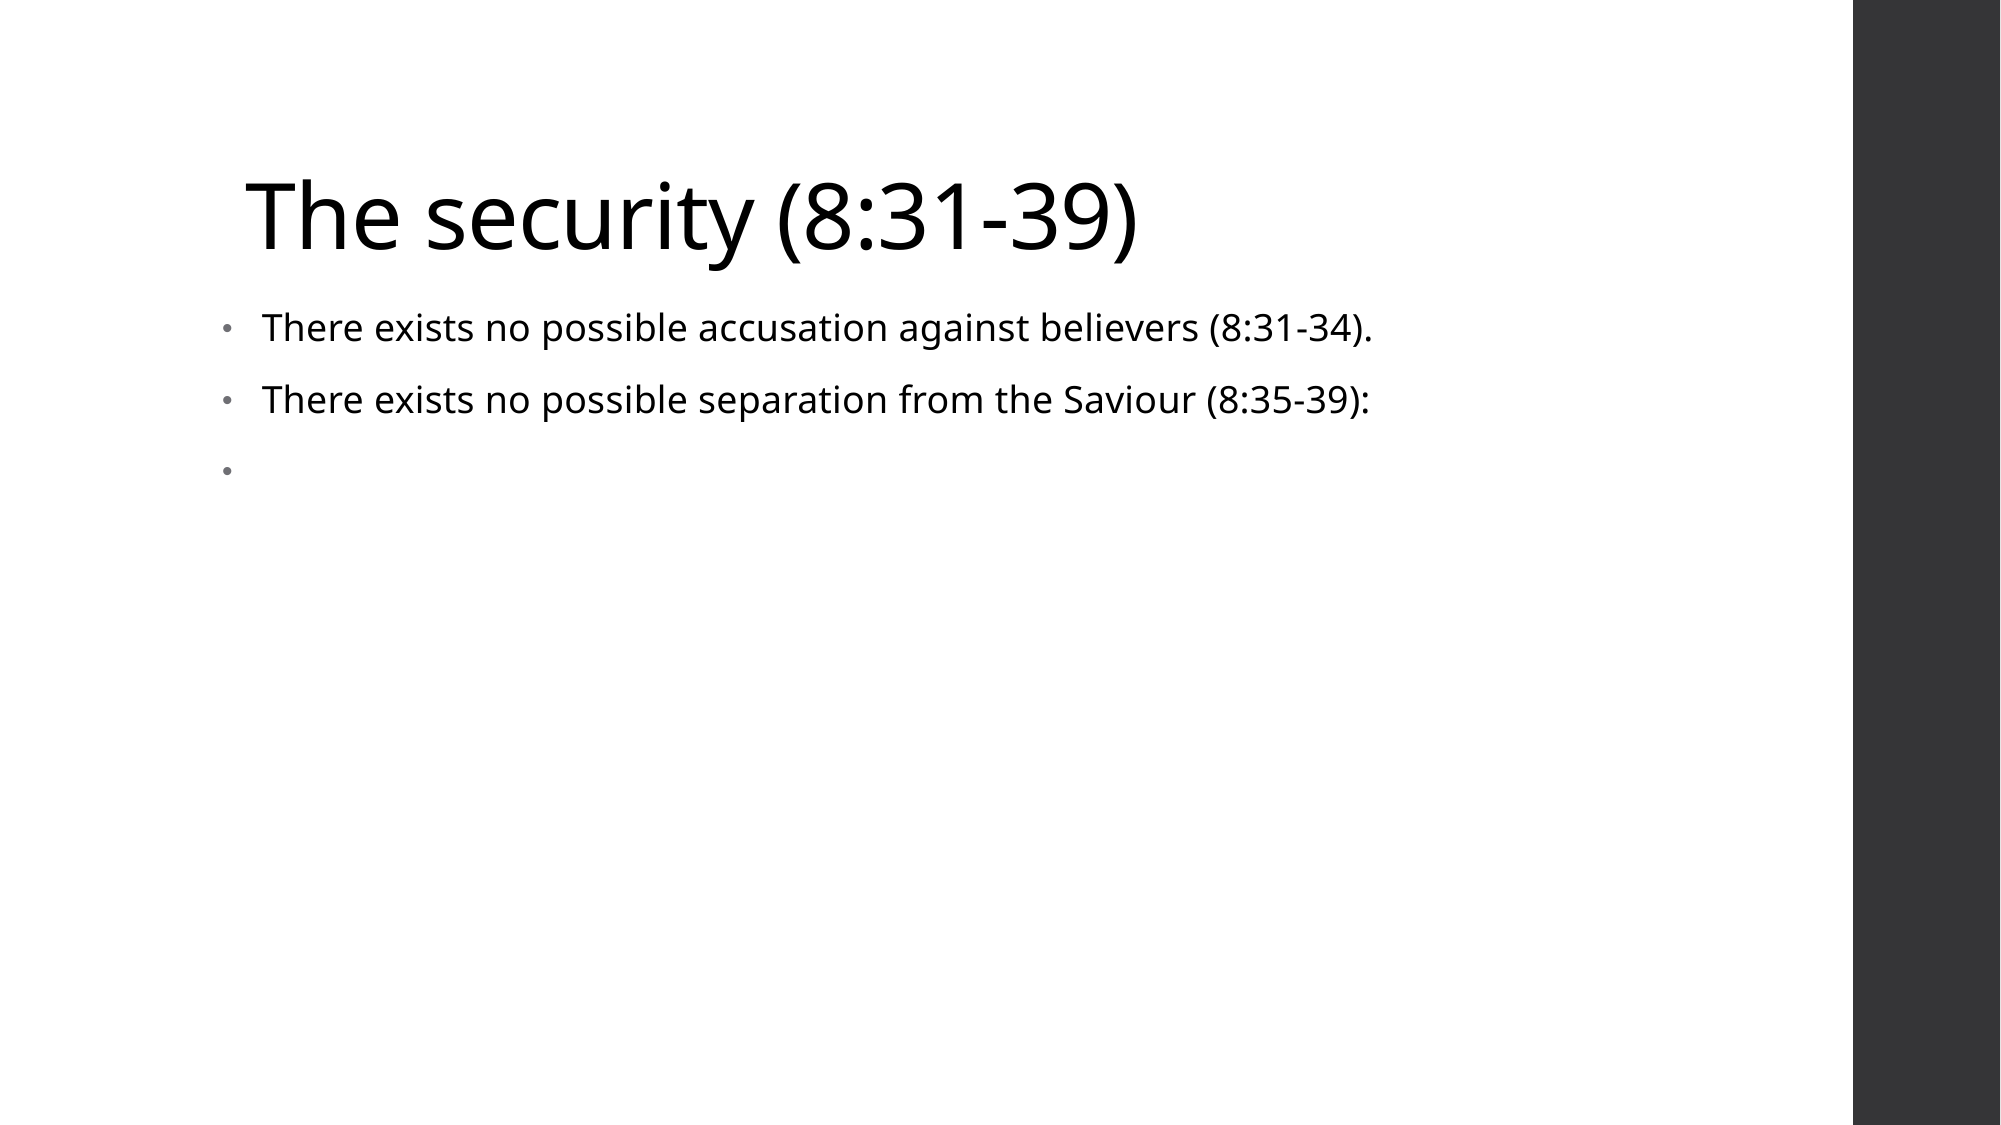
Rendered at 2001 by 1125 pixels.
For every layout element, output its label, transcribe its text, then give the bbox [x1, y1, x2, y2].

title The security (8:31-39) [206, 60, 1797, 278]
list There exists no possible accusation against believers (8:31-34). There exists no possible separation from the Saviour (8:35-39): [206, 299, 1617, 1014]
